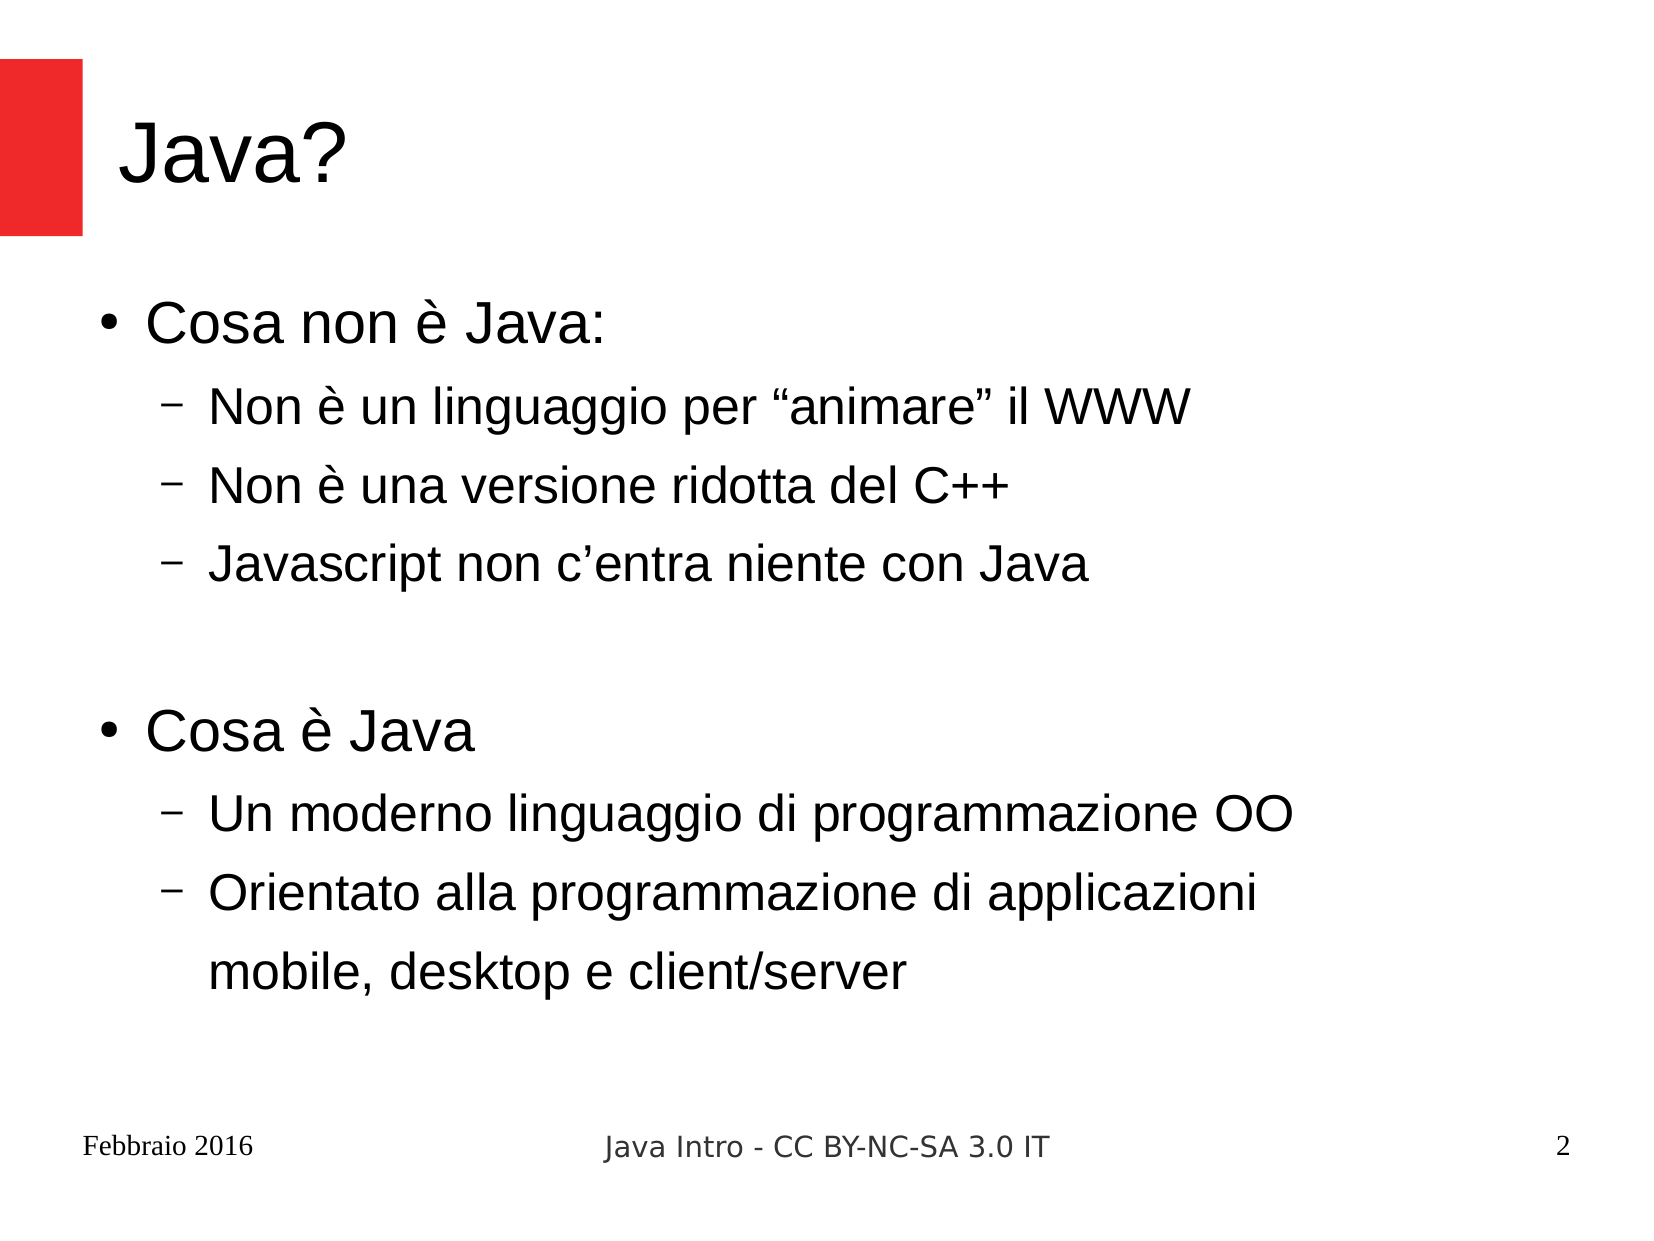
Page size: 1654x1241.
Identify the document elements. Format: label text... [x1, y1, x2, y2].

title Java? [118, 49, 1607, 257]
list Cosa non è Java: Non è un linguaggio per “animare” il WWW Non è una versione ridotta del C++ Javascript non c’entra niente con Java Cosa è Java Un moderno linguaggio di programmazione OO Orientato alla programmazione di applicazioni mobile, desktop e client/server [82, 290, 1571, 1010]
